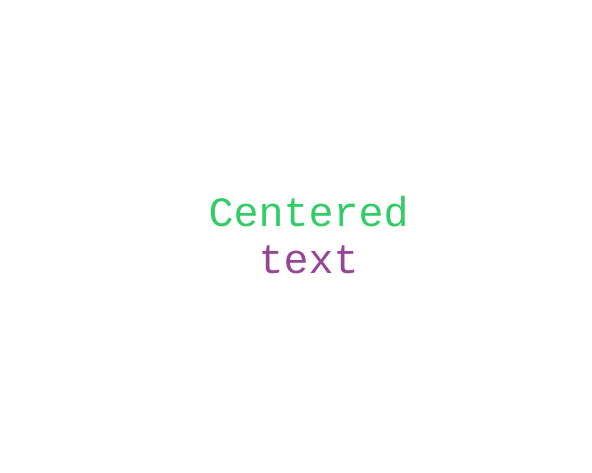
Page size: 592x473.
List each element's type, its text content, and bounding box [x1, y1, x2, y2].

text_box Centered text [193, 185, 424, 293]
